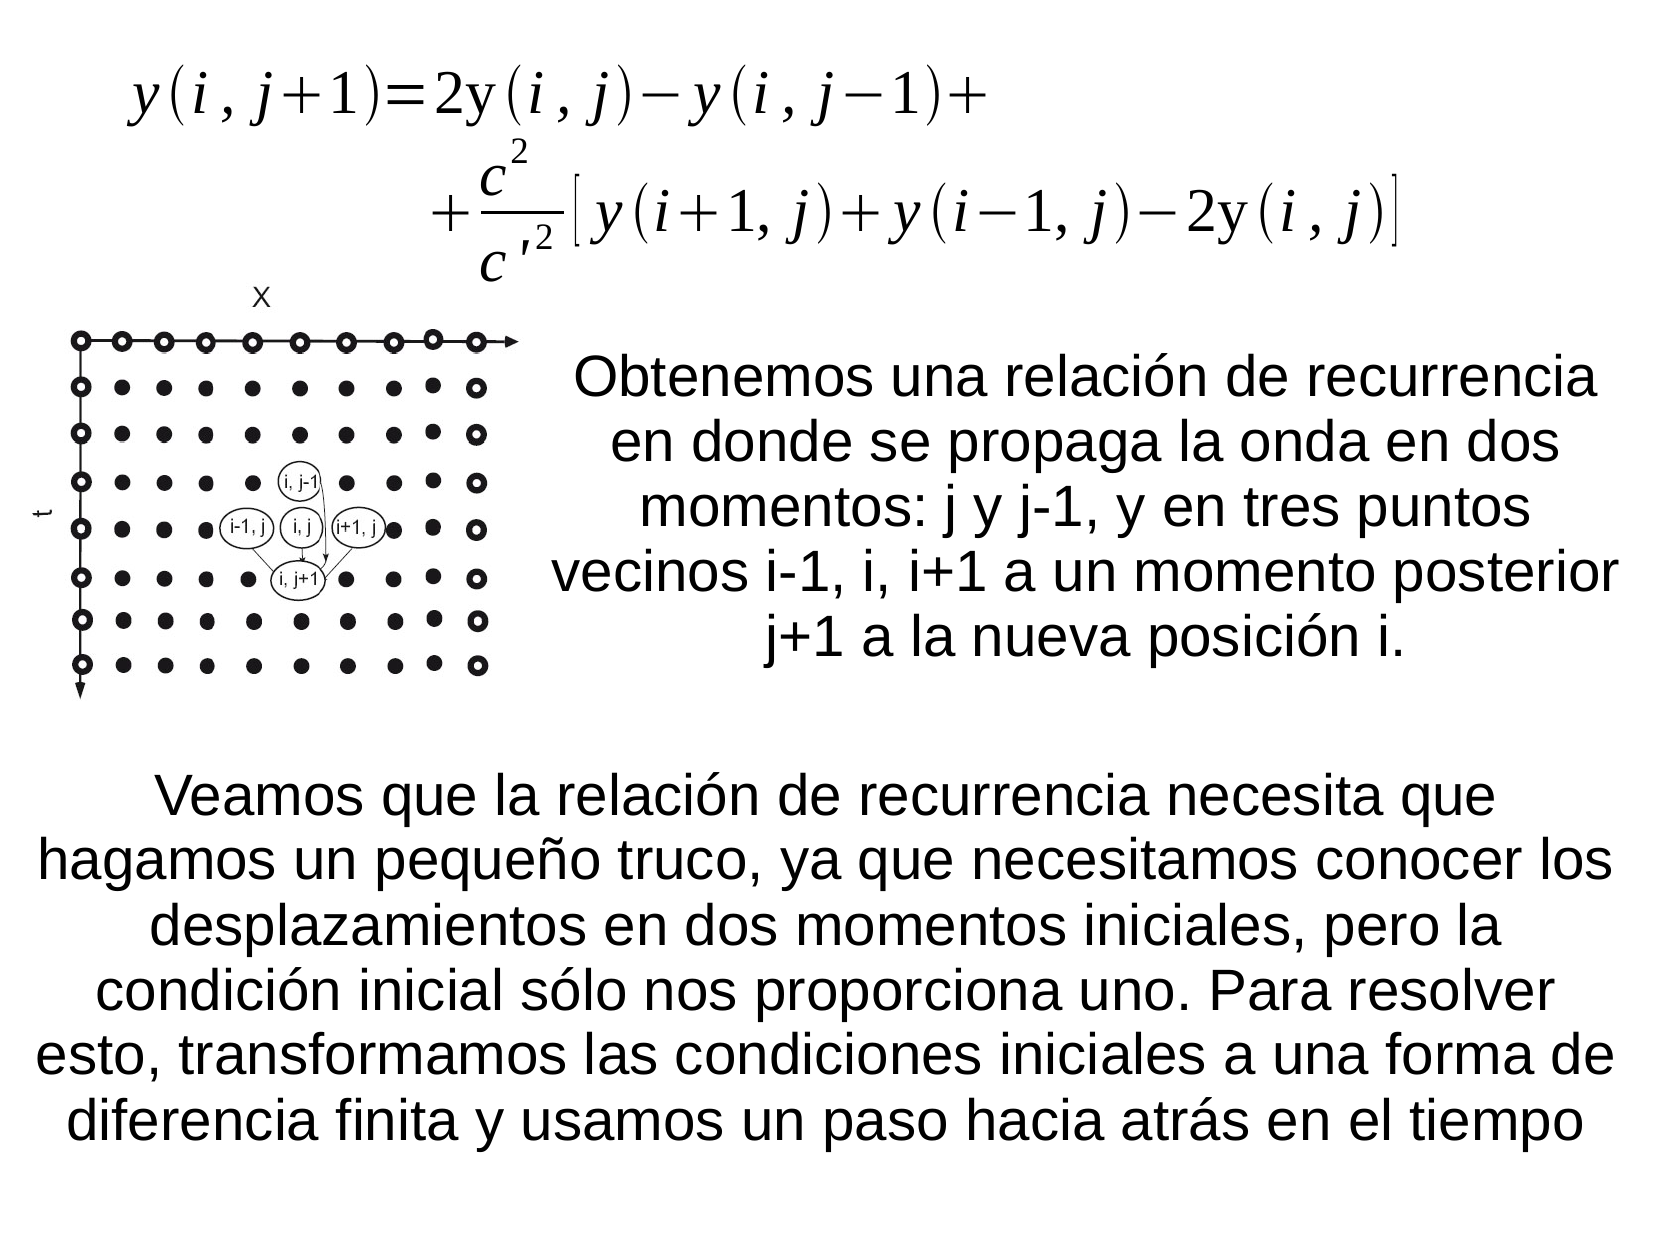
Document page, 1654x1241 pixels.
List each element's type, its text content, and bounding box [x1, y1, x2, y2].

subtitle Obtenemos una relación de recurrencia en donde se propaga la onda en dos momentos: j y j-1, y en tres puntos vecinos i-1, i, i+1 a un momento posterior j+1 a la nueva posición i. [549, 343, 1625, 669]
picture [0, 265, 532, 709]
text_box Veamos que la relación de recurrencia necesita que hagamos un pequeño truco, ya que necesitamos conocer los desplazamientos en dos momentos iniciales, pero la condición inicial sólo nos proporciona uno. Para resolver esto, transformamos las condiciones iniciales a una forma de diferencia finita y usamos un paso hacia atrás en el tiempo [29, 762, 1625, 1153]
chart [118, 57, 1405, 296]
